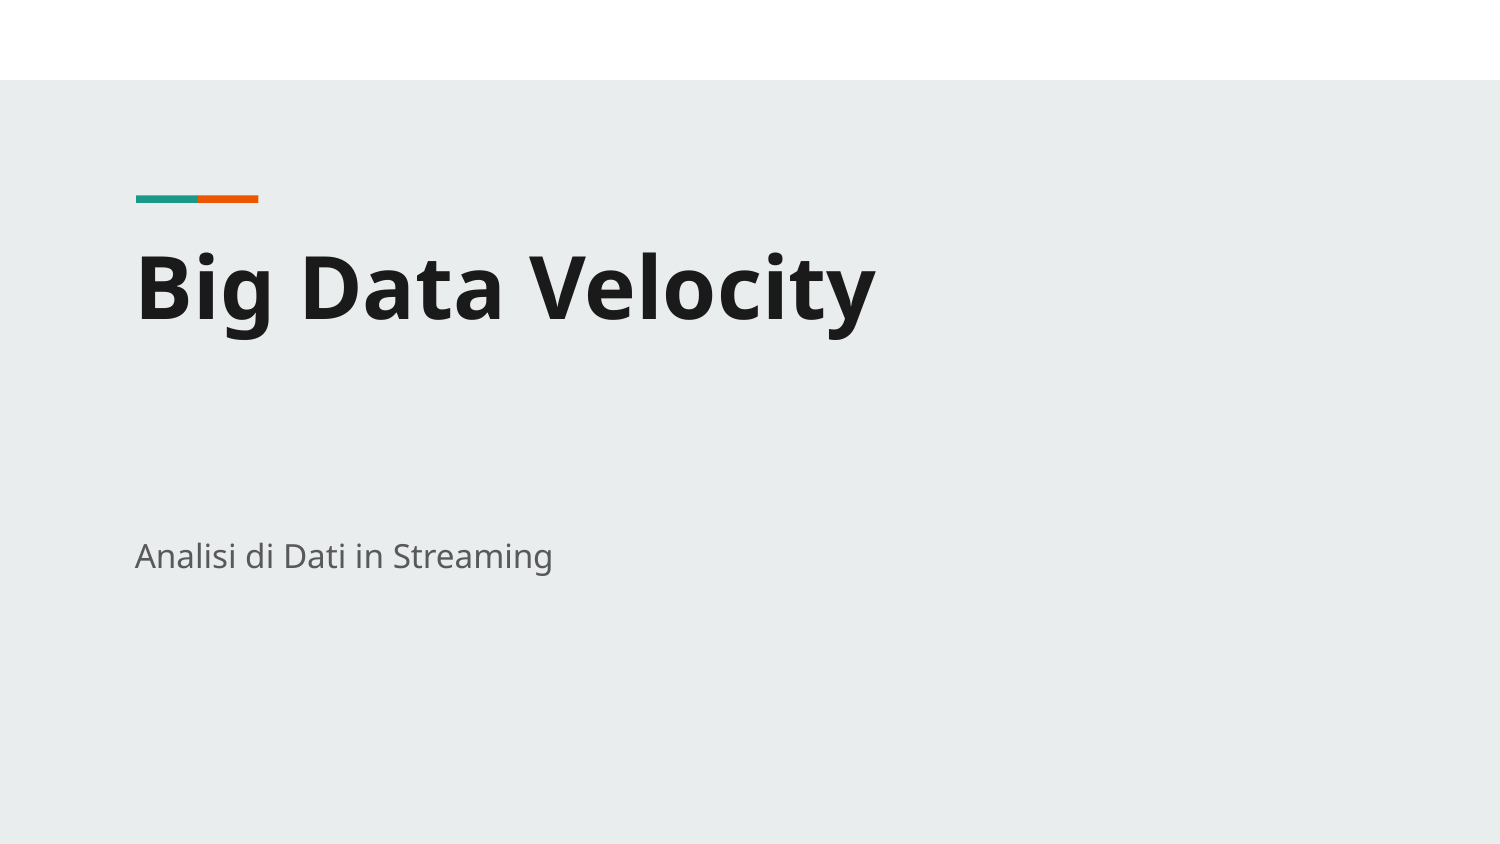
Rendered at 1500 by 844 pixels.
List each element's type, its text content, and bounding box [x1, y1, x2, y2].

title Big Data Velocity [119, 216, 1381, 490]
subtitle Analisi di Dati in Streaming [119, 520, 1381, 610]
